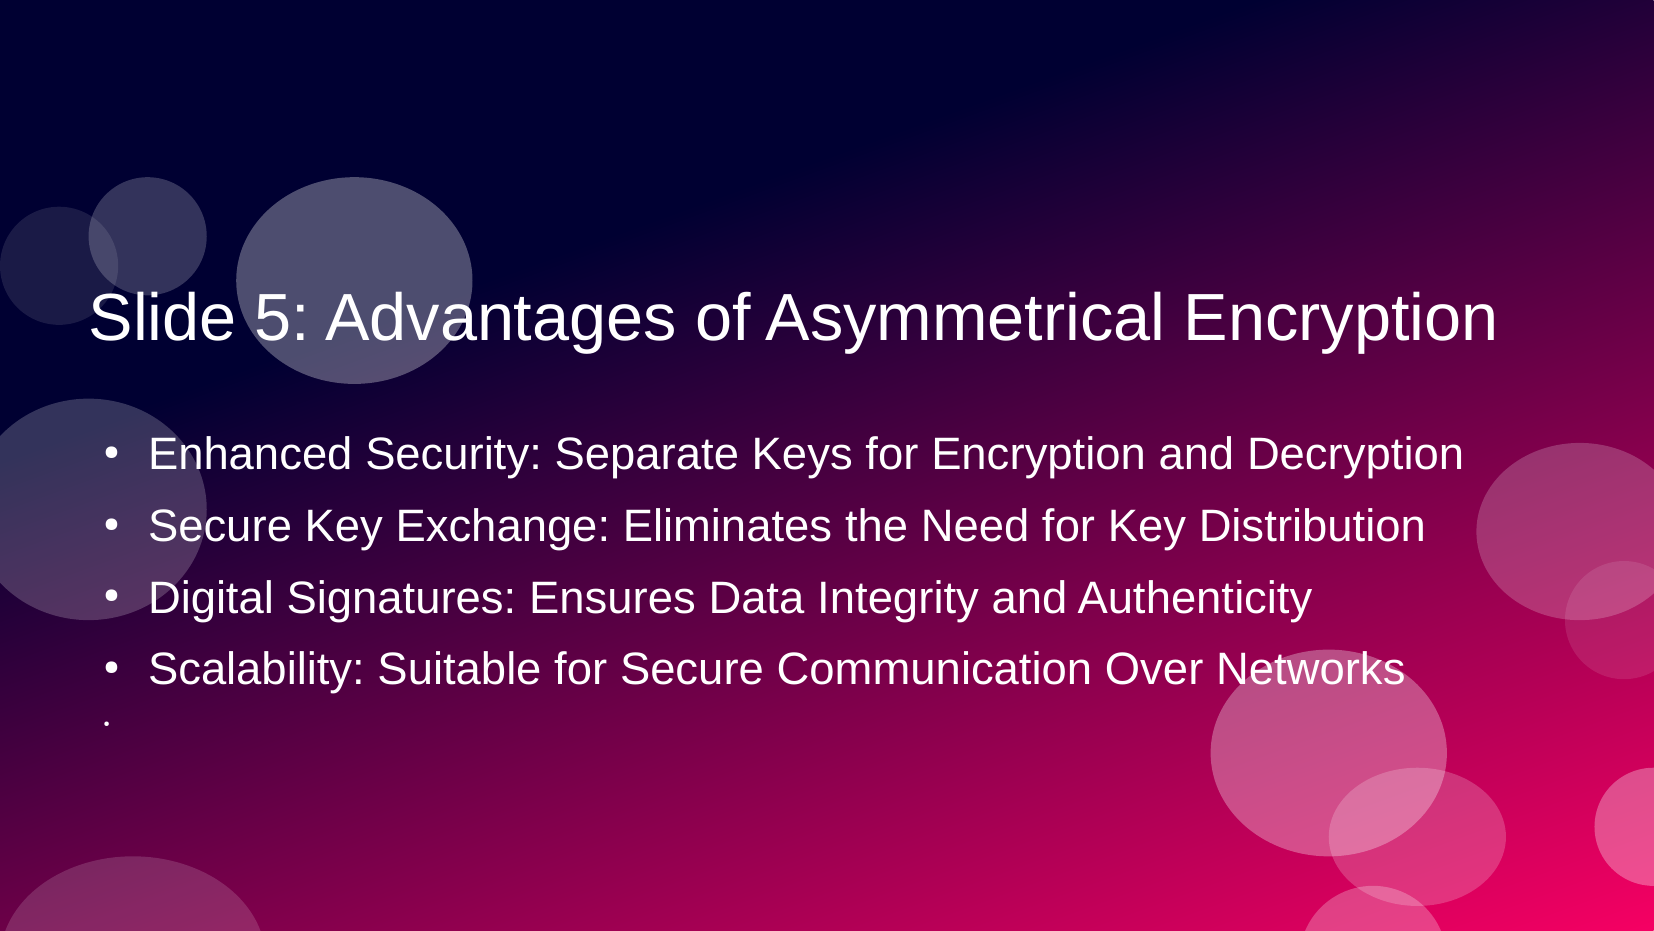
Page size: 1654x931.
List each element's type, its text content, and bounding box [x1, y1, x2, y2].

list Enhanced Security: Separate Keys for Encryption and Decryption Secure Key Exchange: Eliminates the Need for Key Distribution Digital Signatures: Ensures Data Integrity and Authenticity Scalability: Suitable for Secure Communication Over Networks [88, 428, 1565, 783]
title Slide 5: Advantages of Asymmetrical Encryption [88, 236, 1565, 399]
